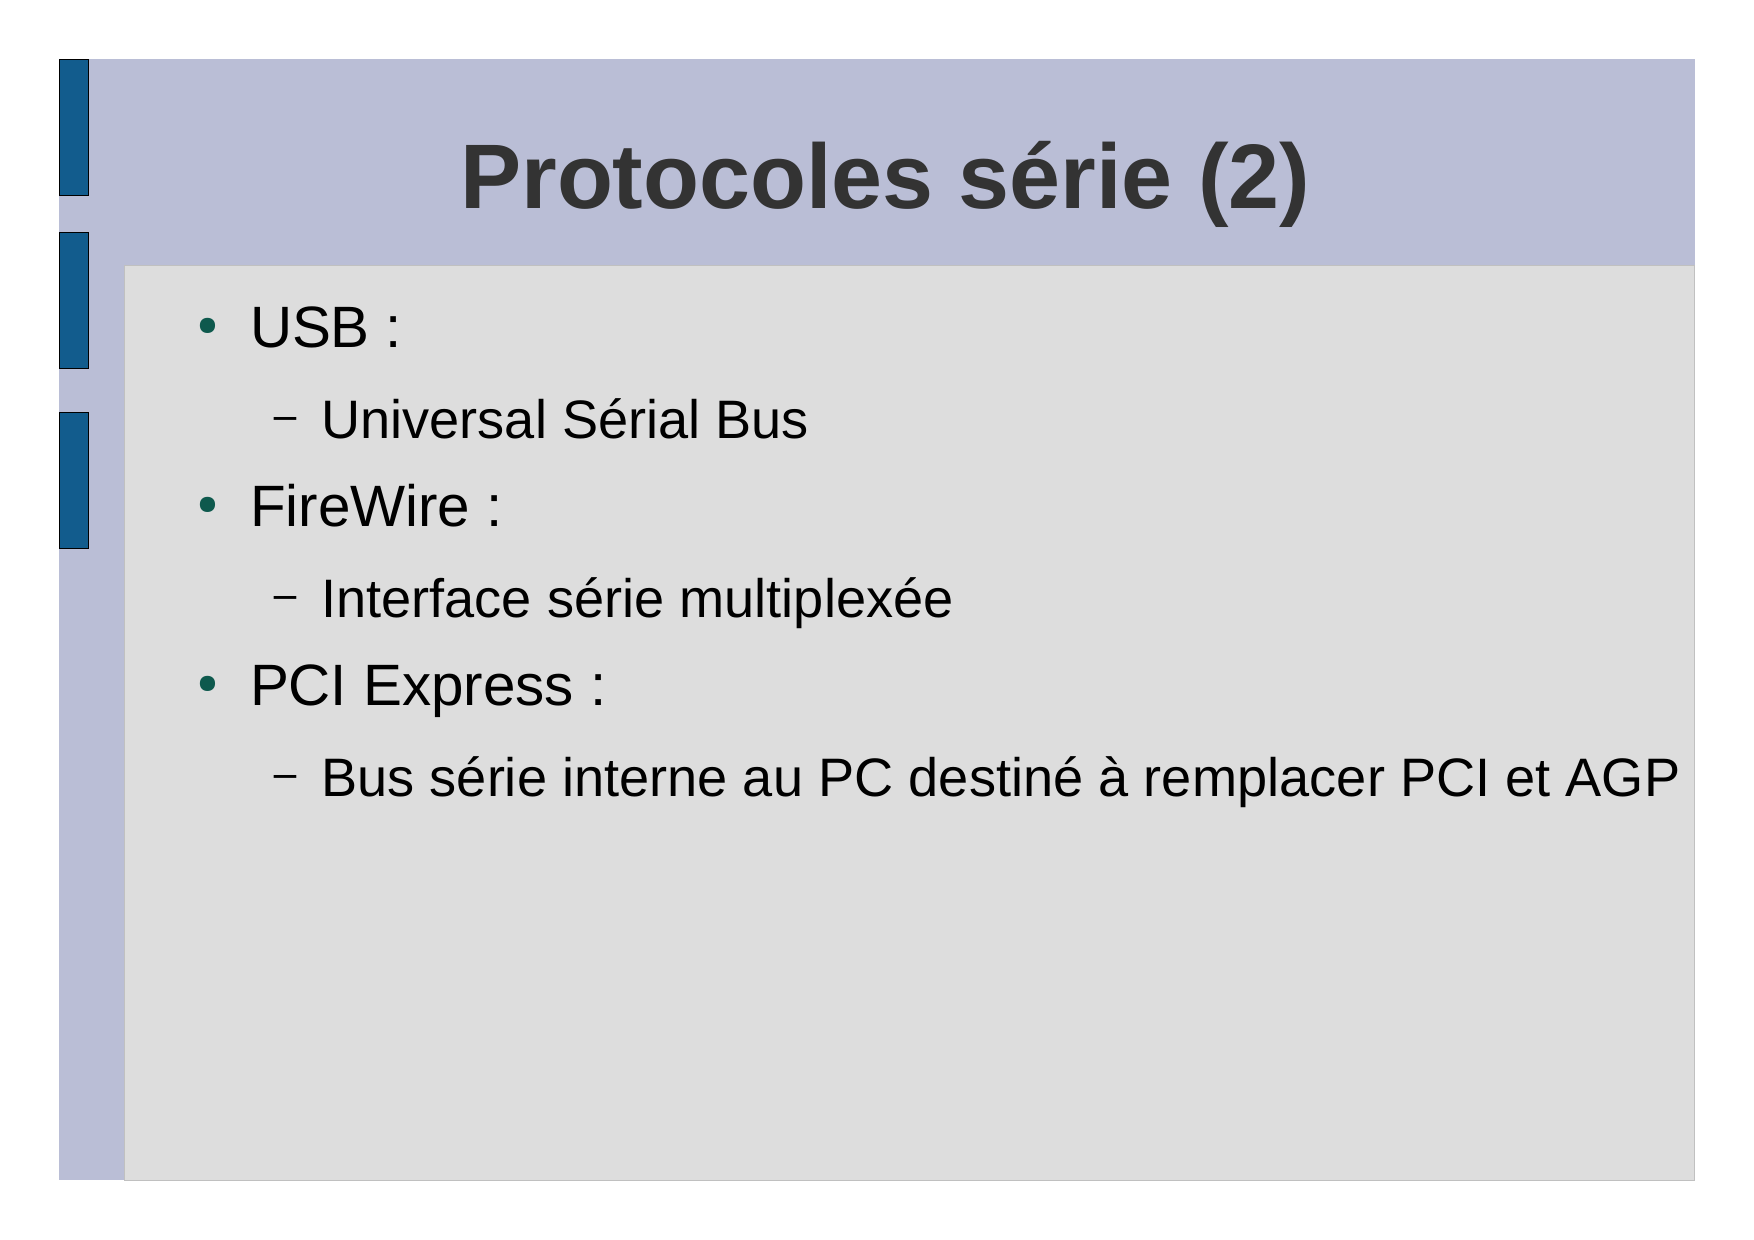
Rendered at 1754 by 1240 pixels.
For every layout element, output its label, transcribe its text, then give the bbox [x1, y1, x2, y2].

list USB : Universal Sérial Bus FireWire : Interface série multiplexée PCI Express : Bus série interne au PC destiné à remplacer PCI et AGP [179, 295, 1684, 1093]
title Protocoles série (2) [118, 88, 1654, 266]
